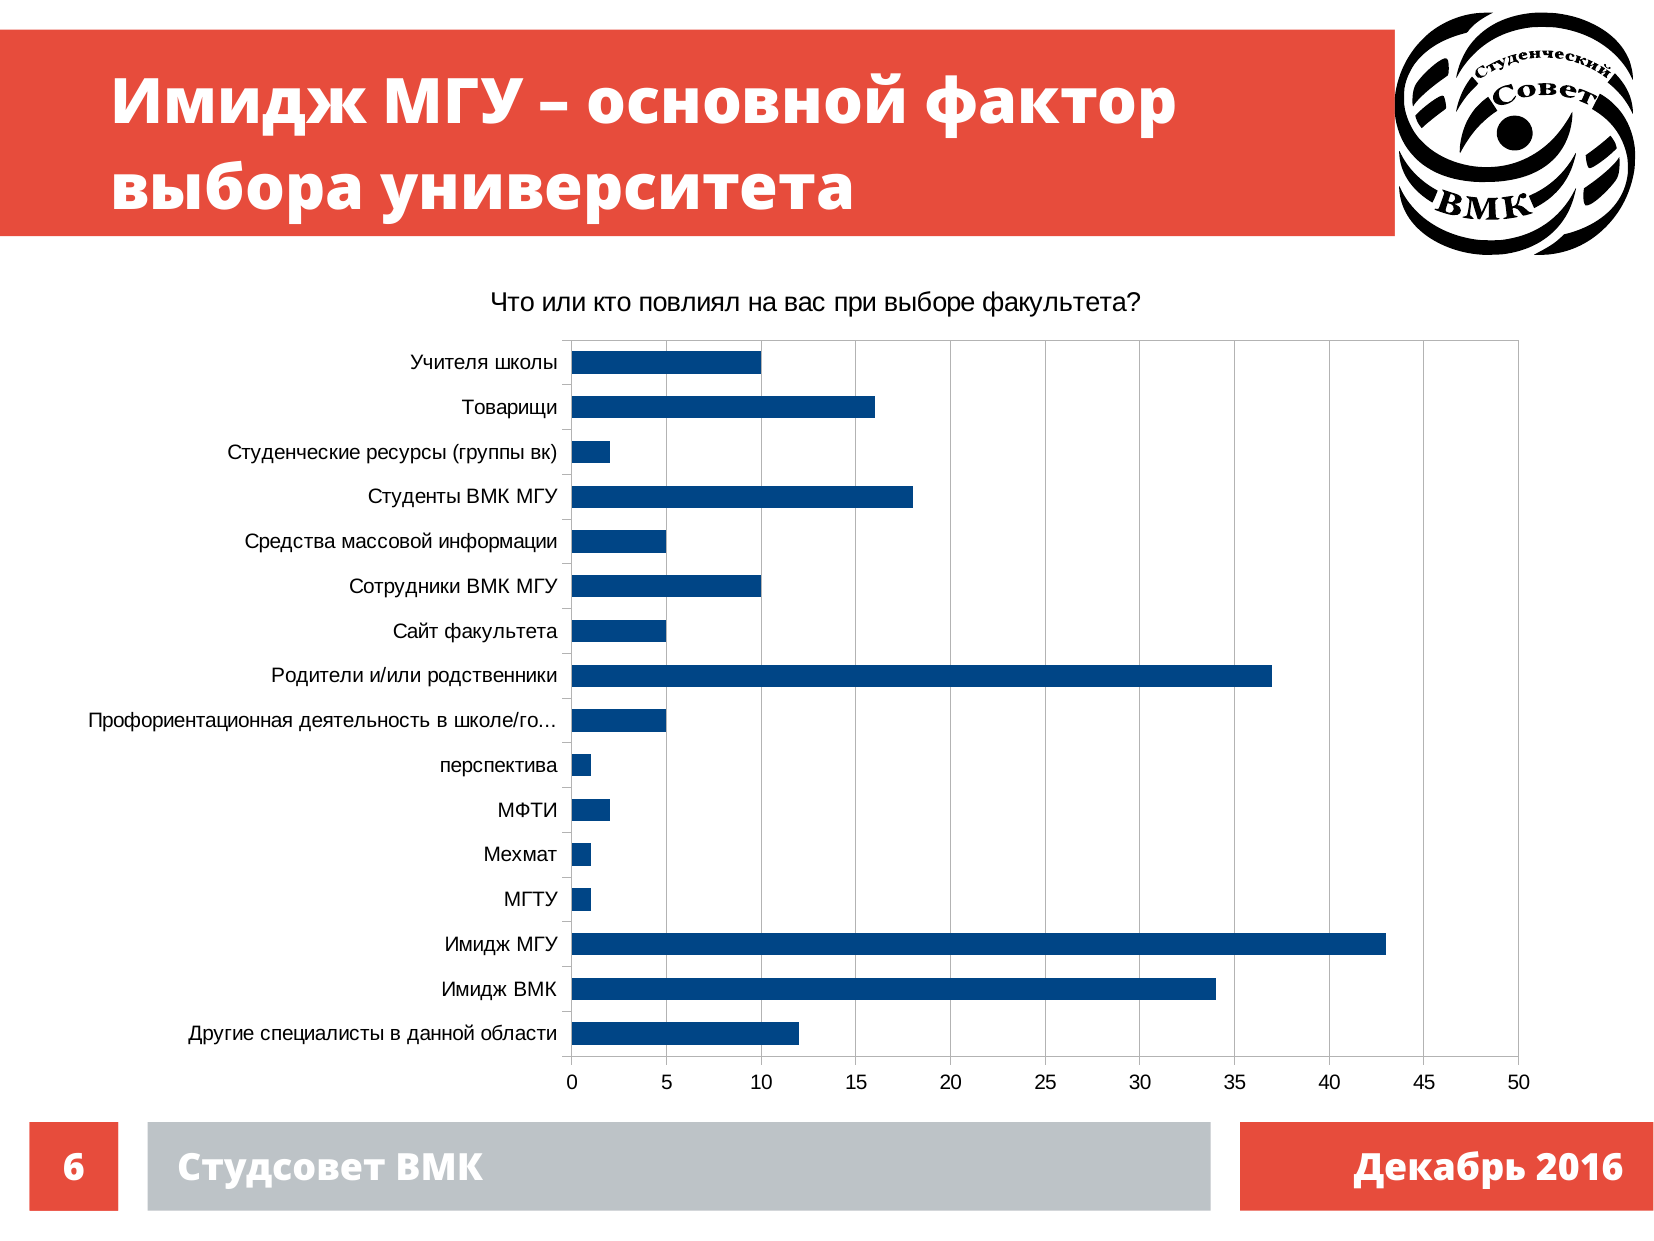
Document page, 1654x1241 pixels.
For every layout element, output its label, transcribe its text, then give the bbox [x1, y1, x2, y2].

chart [70, 255, 1561, 1111]
title Имидж МГУ – основной фактор выбора университета [75, 30, 1257, 228]
picture [1394, 12, 1636, 255]
